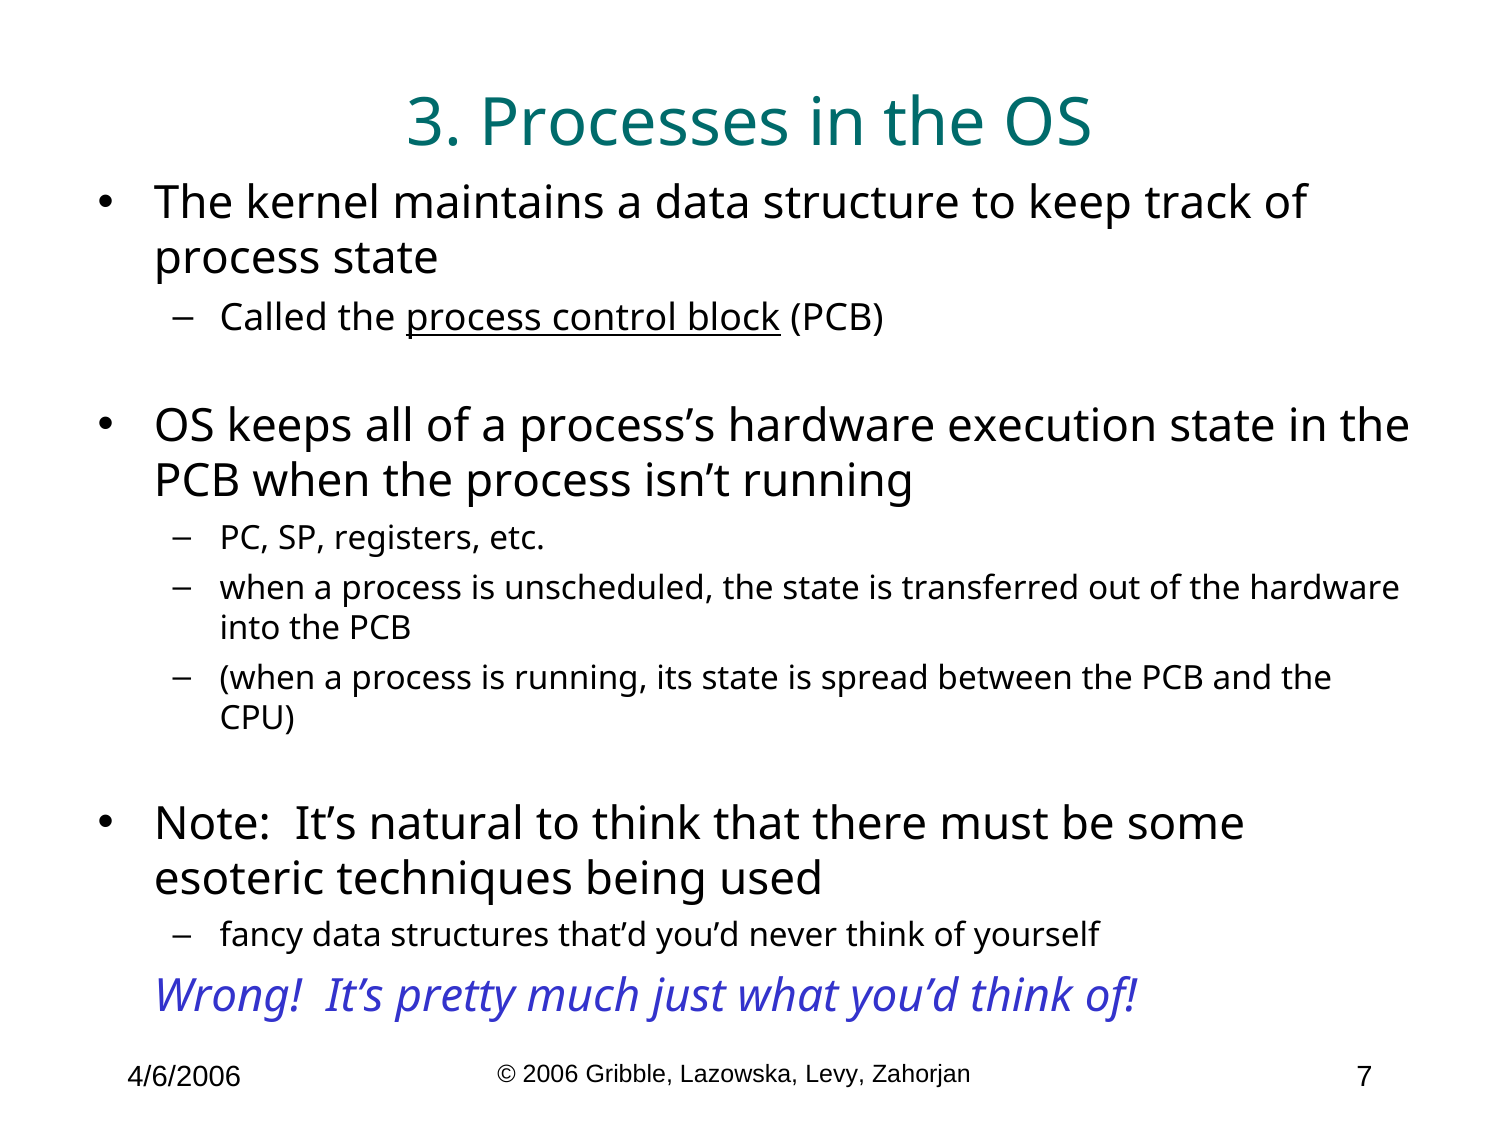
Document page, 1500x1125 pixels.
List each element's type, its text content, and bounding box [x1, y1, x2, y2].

title 3. Processes in the OS [112, 62, 1388, 175]
list The kernel maintains a data structure to keep track of process state Called the process control block (PCB) OS keeps all of a process’s hardware execution state in the PCB when the process isn’t running PC, SP, registers, etc. when a process is unscheduled, the state is transferred out of the hardware into the PCB (when a process is running, its state is spread between the PCB and the CPU) Note: It’s natural to think that there must be some esoteric techniques being used fancy data structures that’d you’d never think of yourself Wrong! It’s pretty much just what you’d think of! [82, 165, 1433, 1078]
